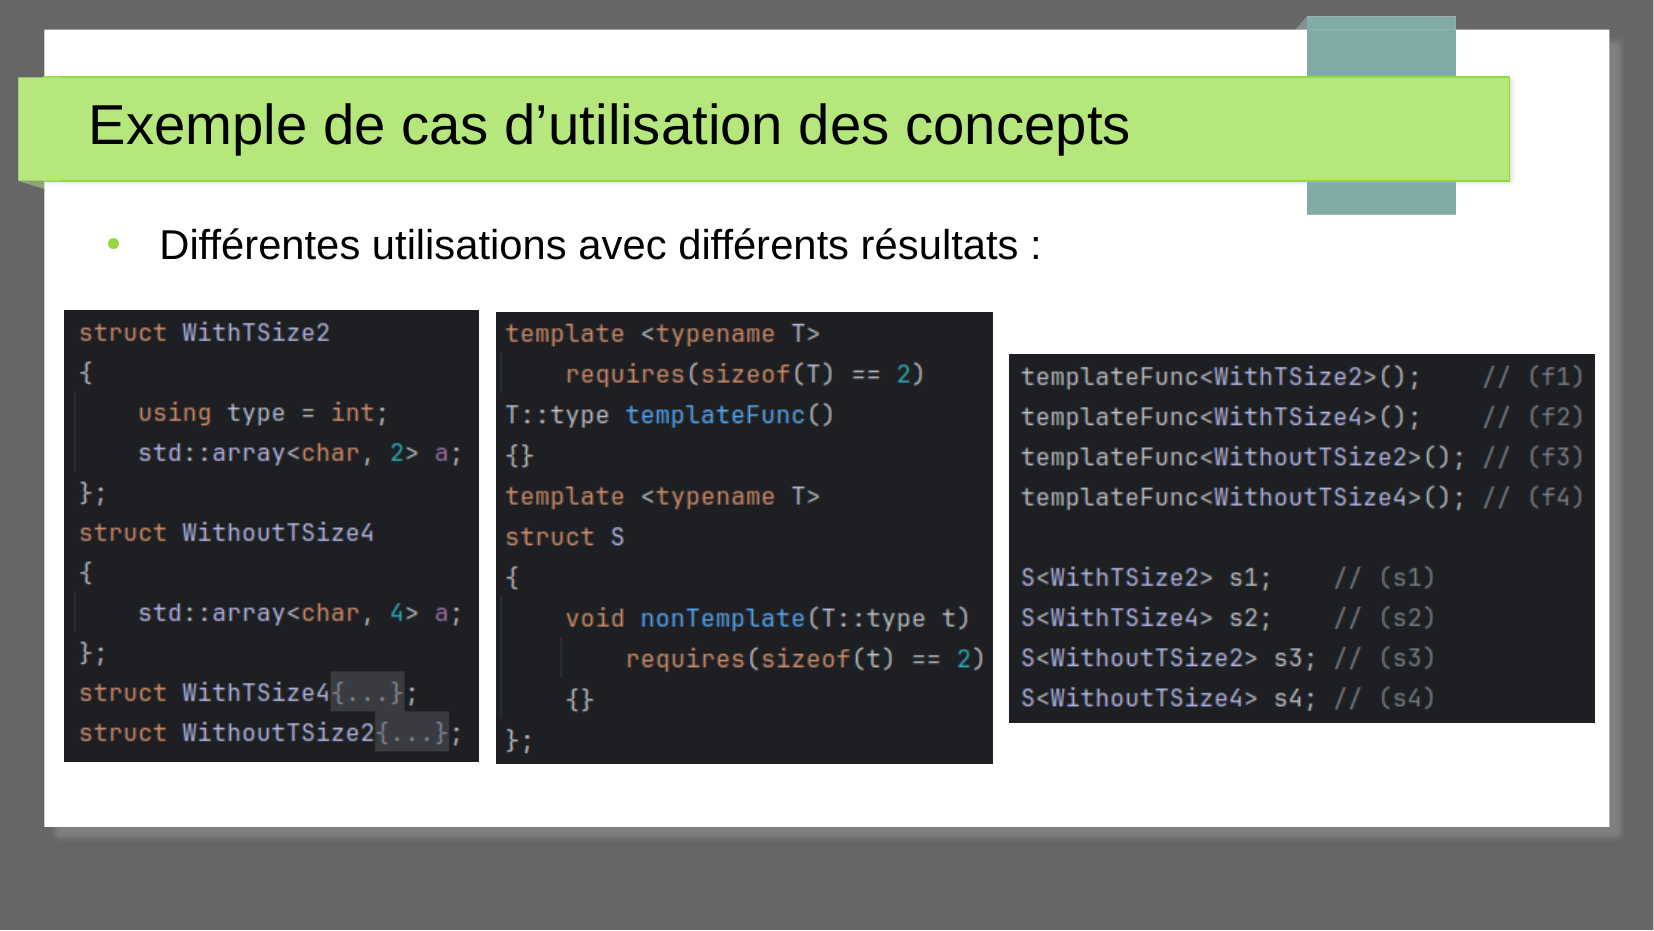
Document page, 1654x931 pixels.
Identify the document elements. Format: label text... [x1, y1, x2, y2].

list Différentes utilisations avec différents résultats : [88, 221, 1565, 813]
picture [496, 312, 993, 764]
title Exemple de cas d’utilisation des concepts [88, 73, 1506, 178]
picture [1009, 354, 1595, 723]
picture [64, 310, 479, 762]
